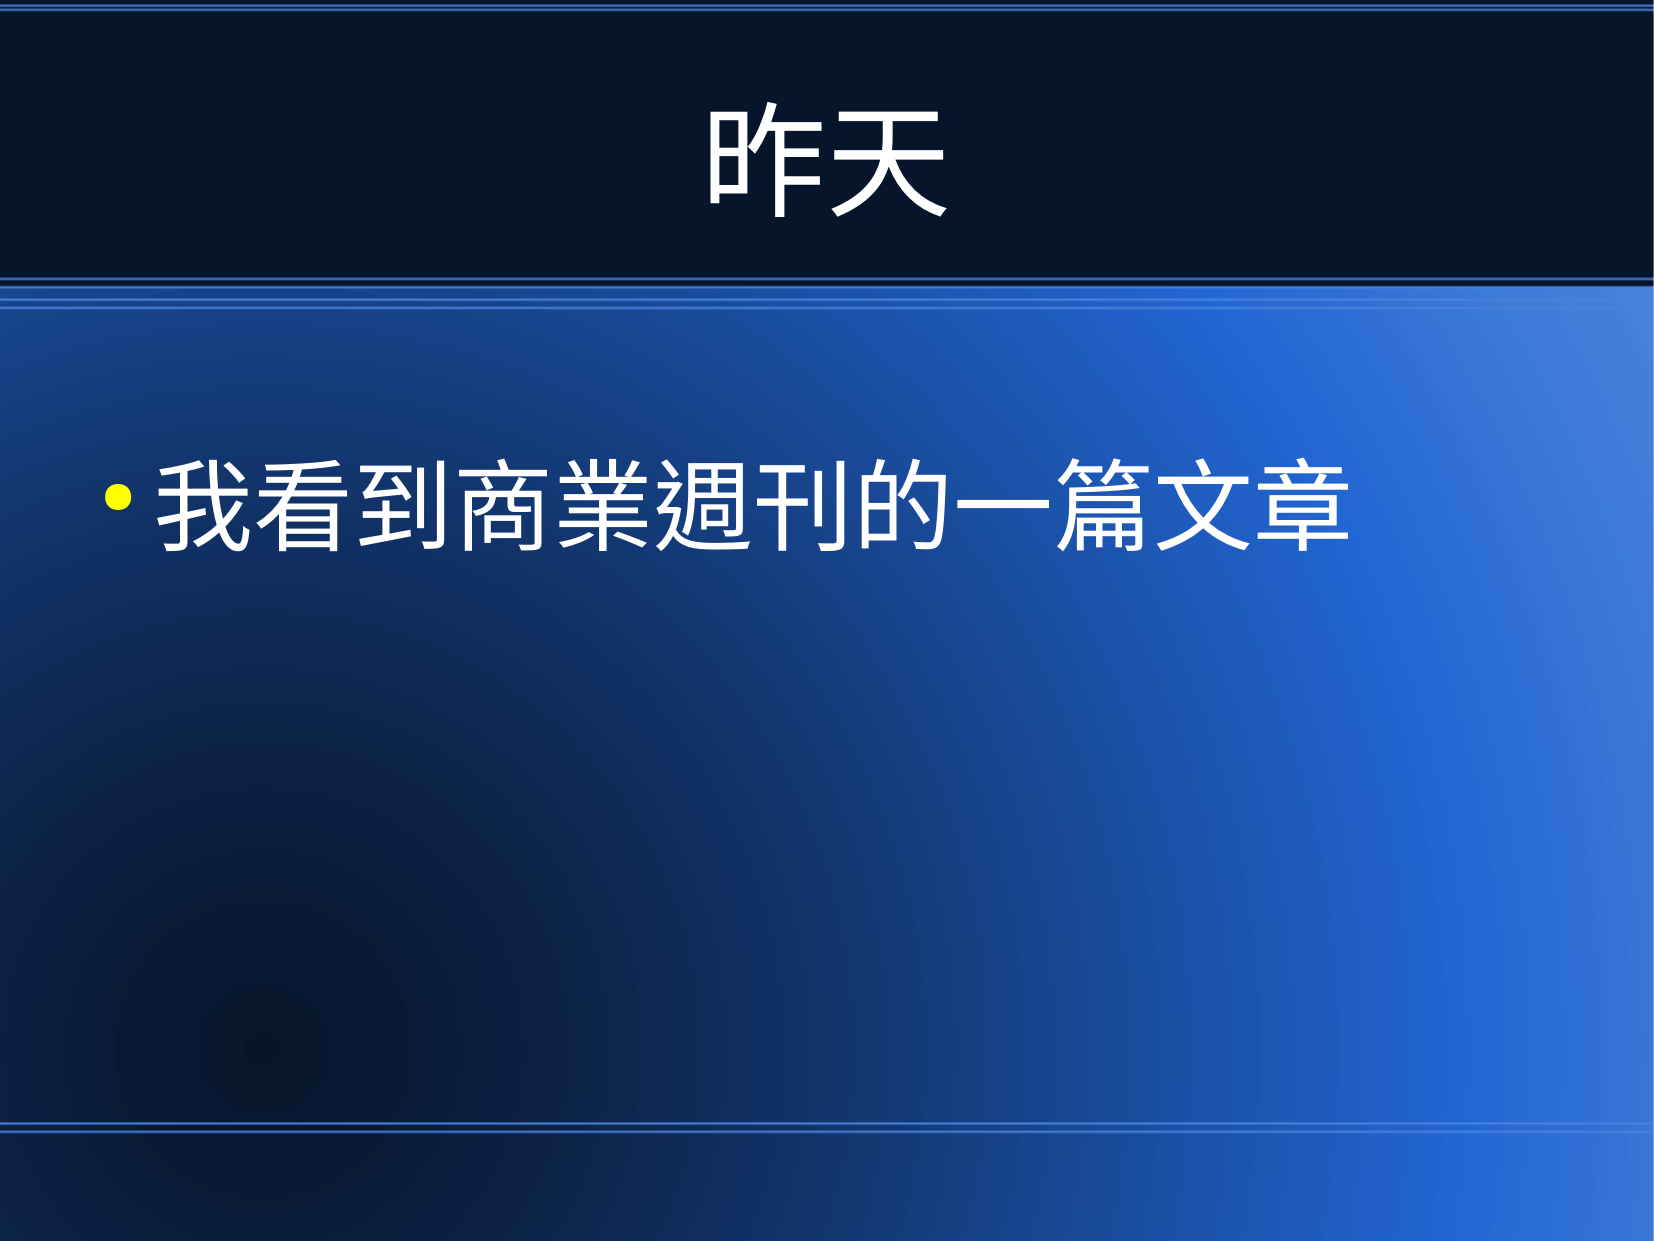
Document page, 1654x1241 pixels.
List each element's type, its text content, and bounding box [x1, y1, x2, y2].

picture [0, 0, 1654, 1241]
title 昨天 [82, 49, 1571, 257]
list 我看到商業週刊的一篇文章 [82, 355, 1571, 1241]
